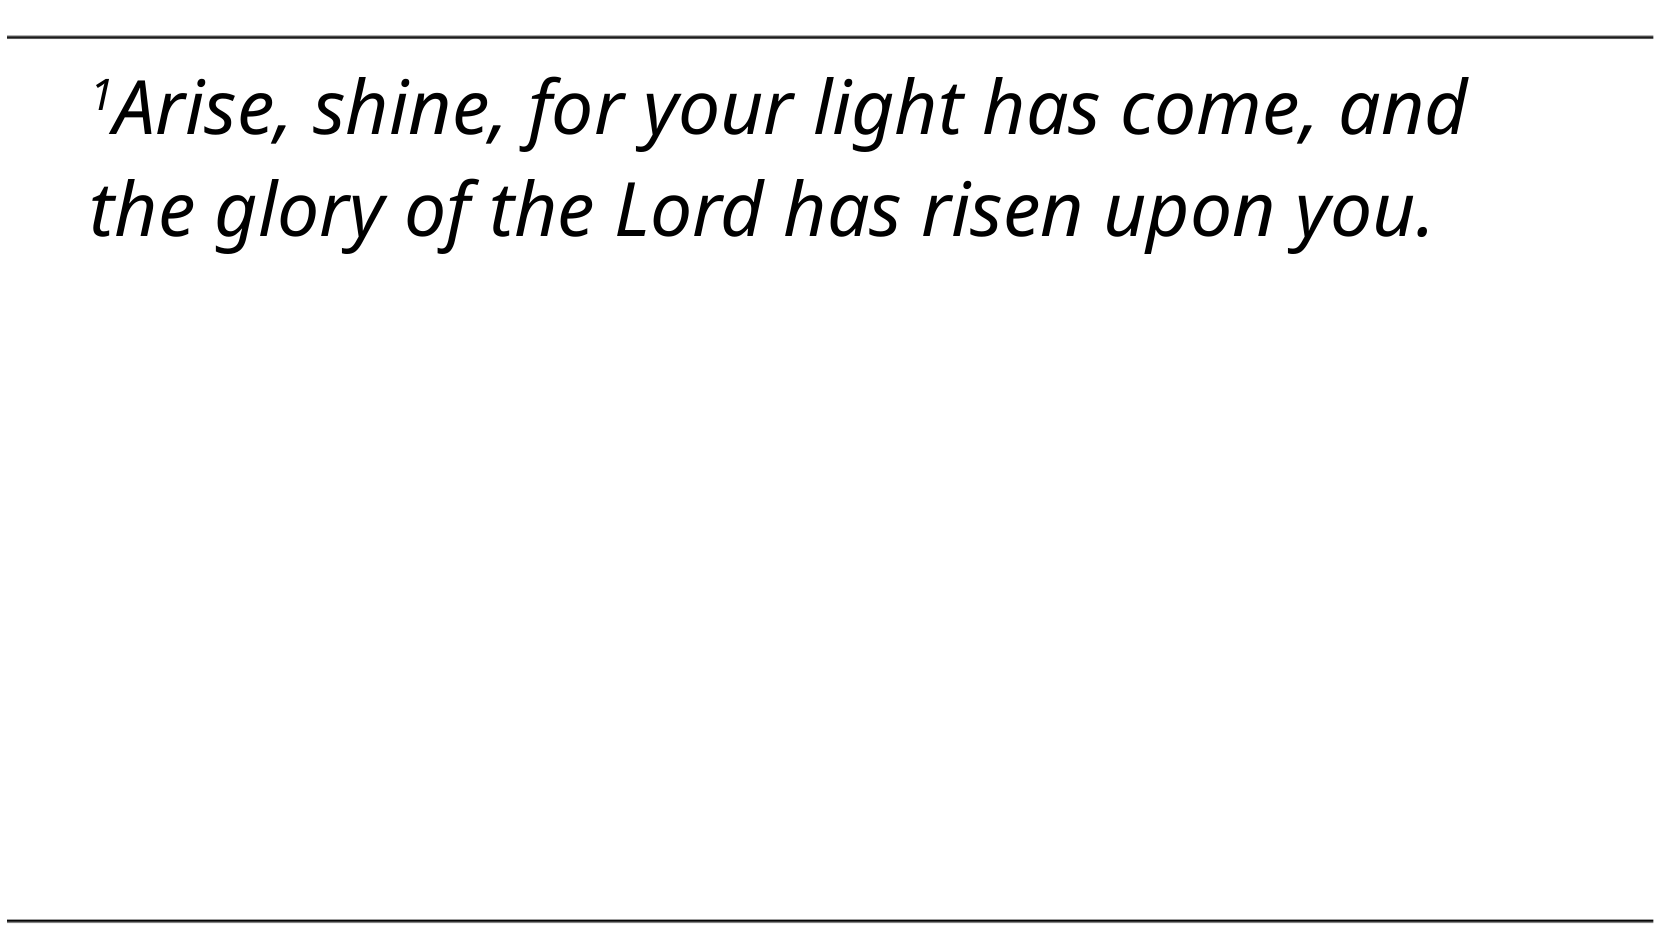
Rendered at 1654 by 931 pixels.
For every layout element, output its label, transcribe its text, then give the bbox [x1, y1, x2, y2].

picture [7, 14, 1654, 931]
text_box 1Arise, shine, for your light has come, and the glory of the Lord has risen upon you. [75, 47, 1591, 262]
